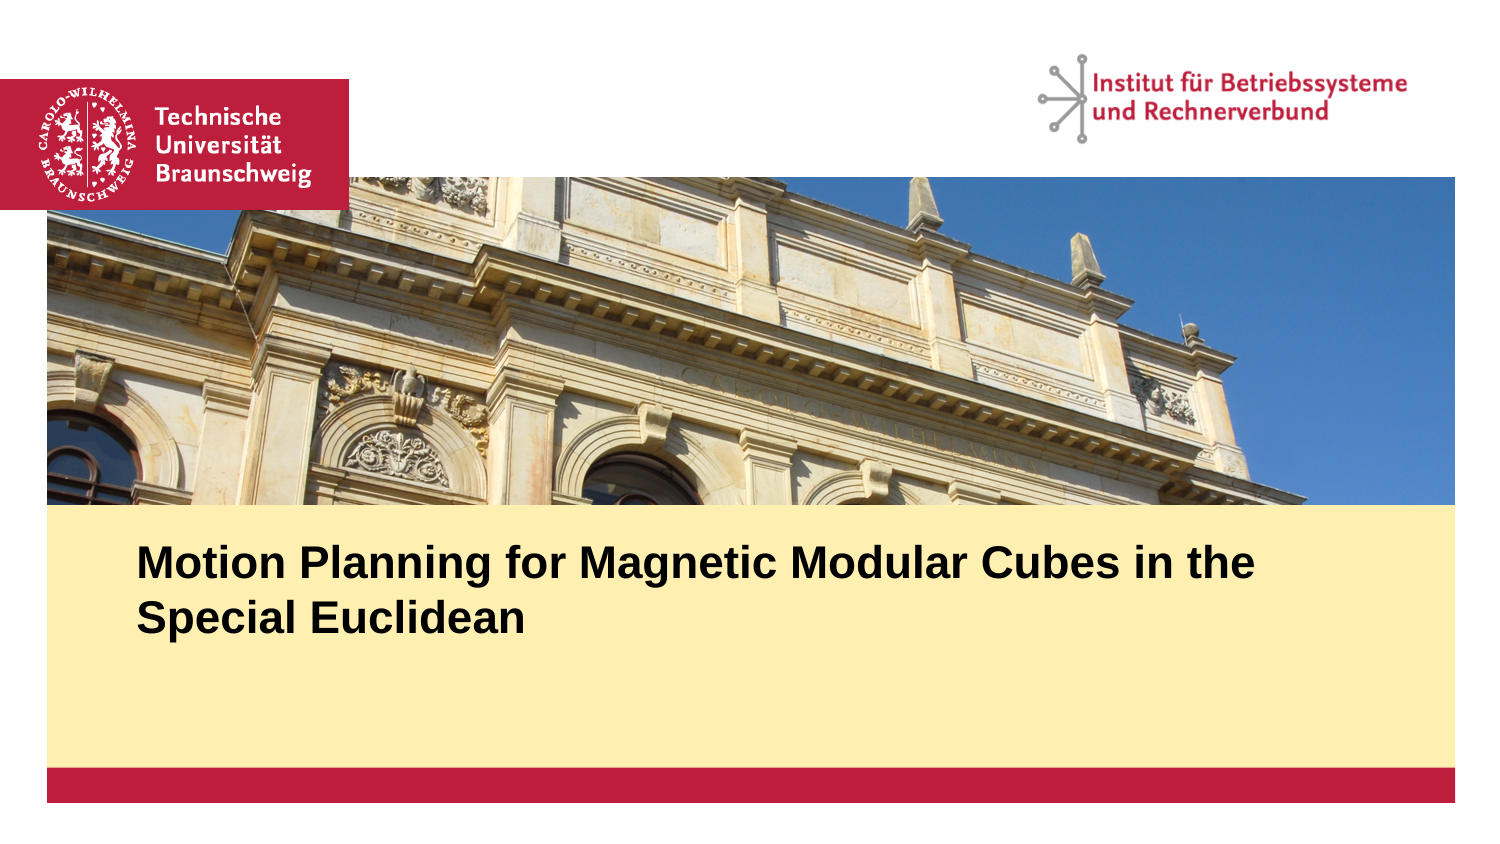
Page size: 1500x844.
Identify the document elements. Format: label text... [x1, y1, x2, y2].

title Motion Planning for Magnetic Modular Cubes in the Special Euclidean [136, 535, 1412, 644]
picture [0, 79, 1455, 505]
picture [1033, 50, 1447, 148]
